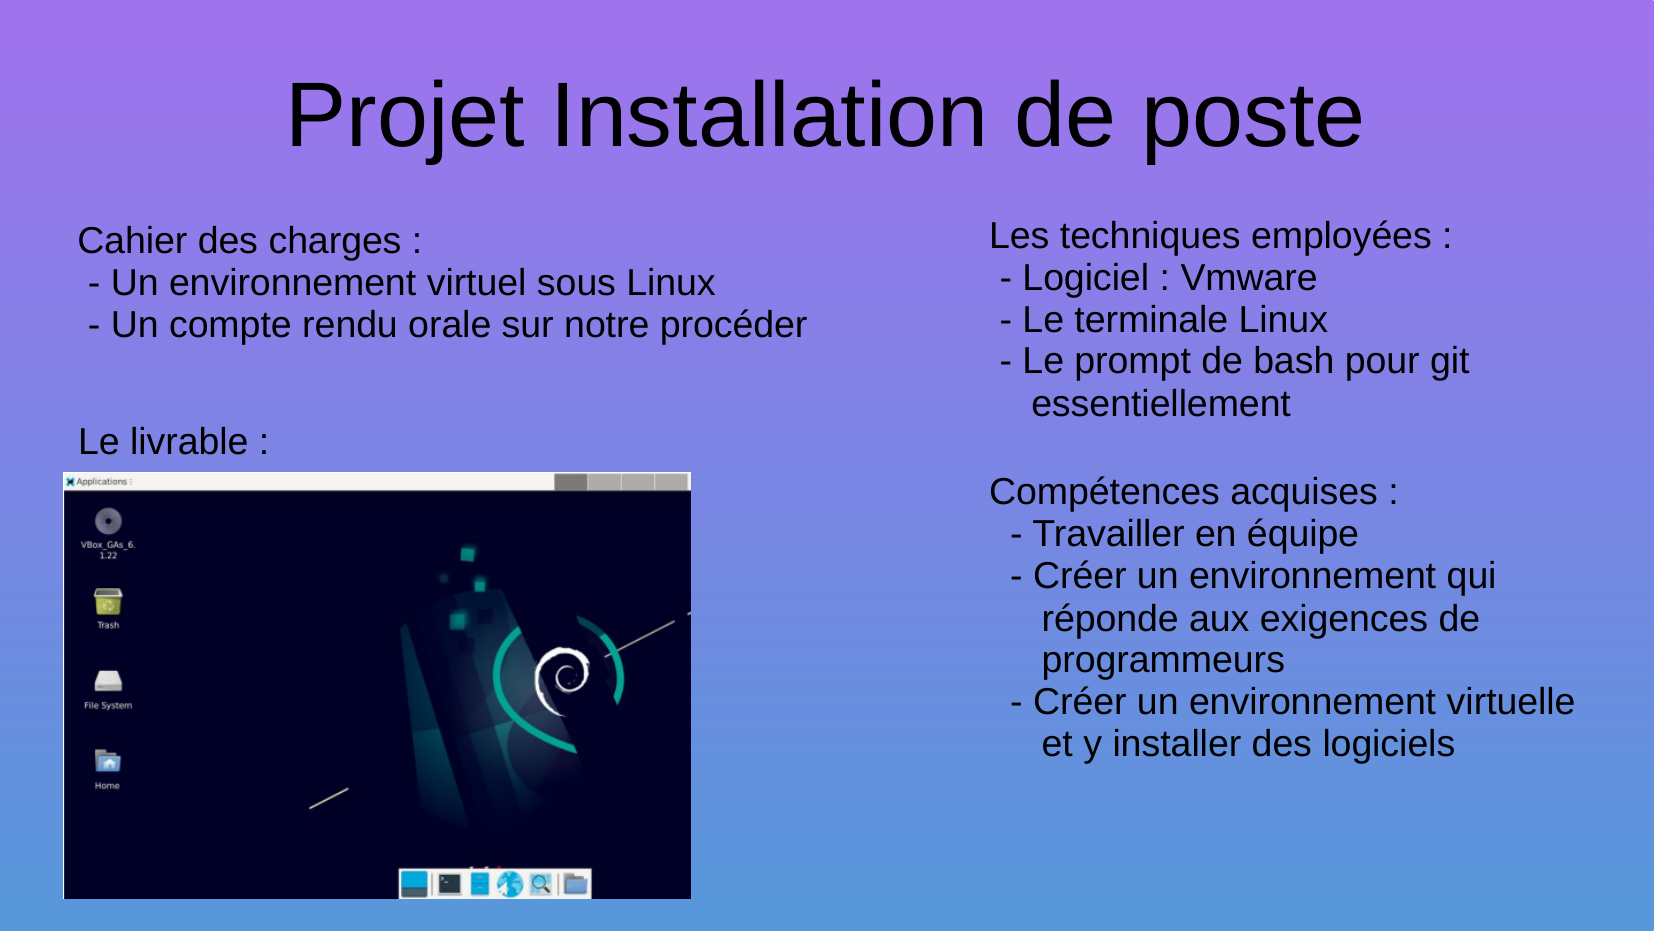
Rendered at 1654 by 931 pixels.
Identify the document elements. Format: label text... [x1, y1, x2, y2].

text_box Compétences acquises : - Travailler en équipe - Créer un environnement qui réponde aux exigences de programmeurs - Créer un environnement virtuelle et y installer des logiciels [974, 463, 1595, 857]
text_box Les techniques employées : - Logiciel : Vmware - Le terminale Linux - Le prompt de bash pour git essentiellement [974, 206, 1506, 463]
text_box Le livrable : [63, 413, 330, 471]
text_box Cahier des charges : - Un environnement virtuel sous Linux - Un compte rendu orale sur notre procéder [62, 211, 827, 437]
picture [63, 472, 691, 899]
title Projet Installation de poste [82, 37, 1571, 193]
